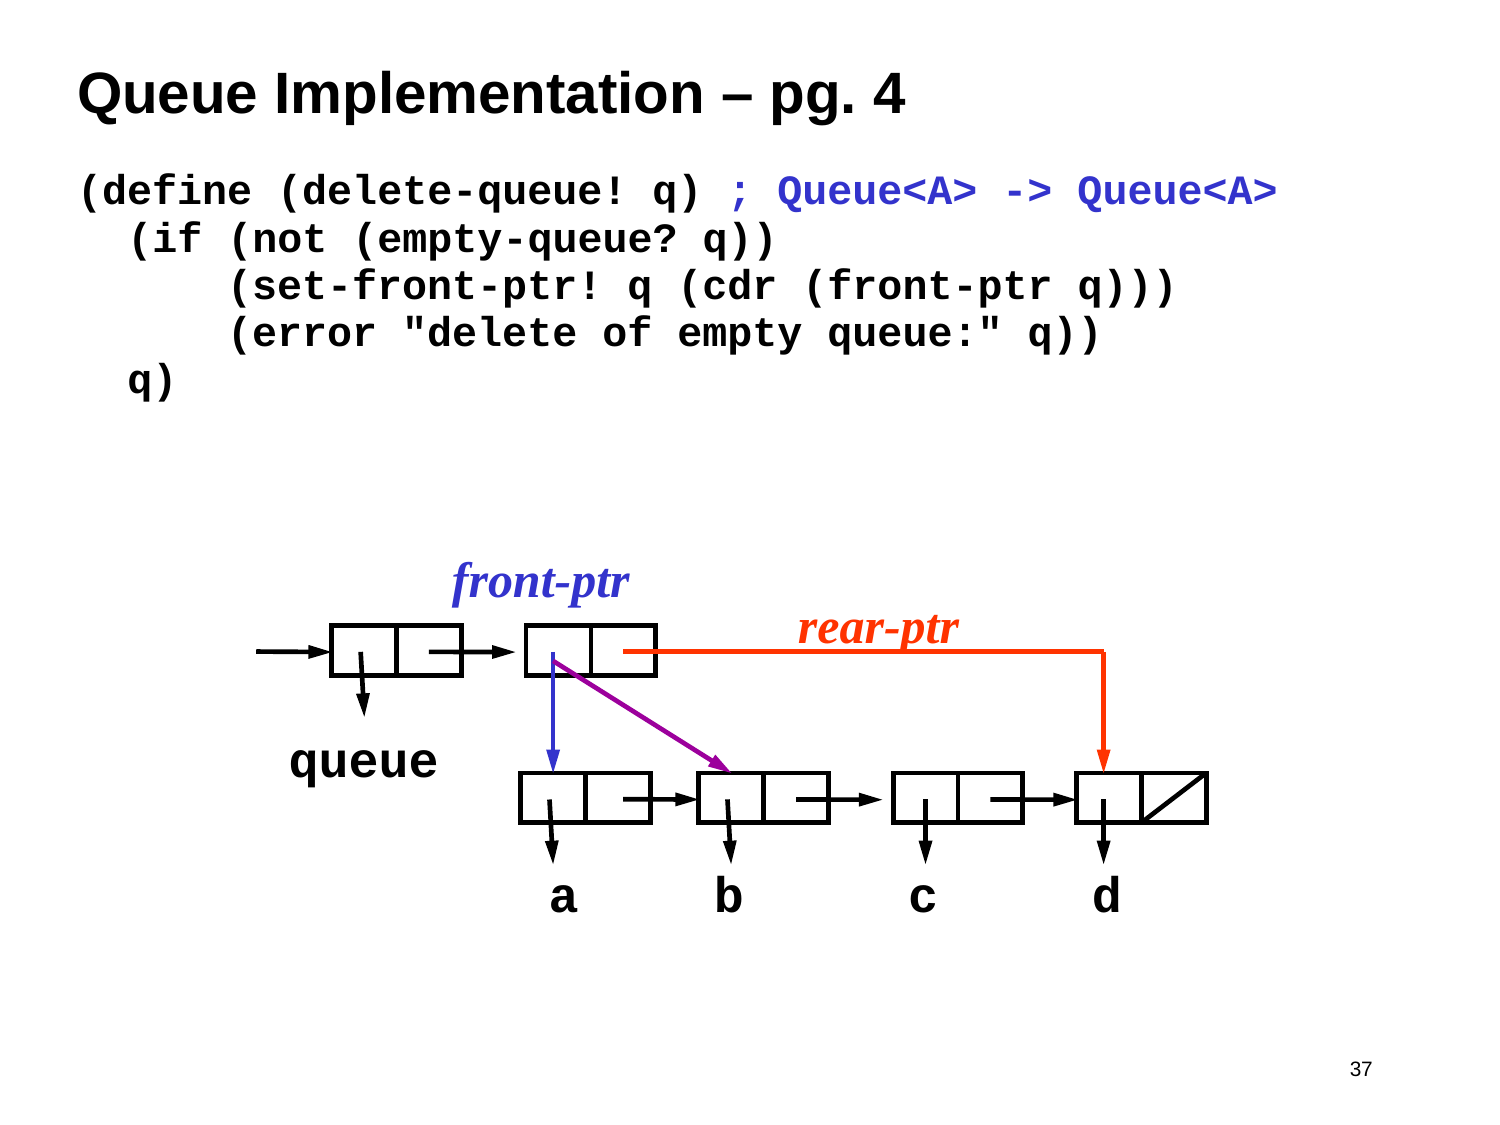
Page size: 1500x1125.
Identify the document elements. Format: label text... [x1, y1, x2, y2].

title Queue Implementation – pg. 4 [62, 24, 1338, 162]
text_box d [1077, 855, 1137, 931]
text_box a [533, 855, 594, 931]
text_box front-ptr [437, 539, 646, 616]
text_box queue [273, 719, 454, 796]
text_box b [699, 855, 759, 931]
list (define (delete-queue! q) ; Queue<A> -> Queue<A> (if (not (empty-queue? q)) (set-front-ptr! q (cdr (front-ptr q))) (error "delete of empty queue:" q)) q) [62, 162, 1450, 1000]
text_box rear-ptr [783, 585, 975, 662]
text_box c [893, 855, 954, 931]
